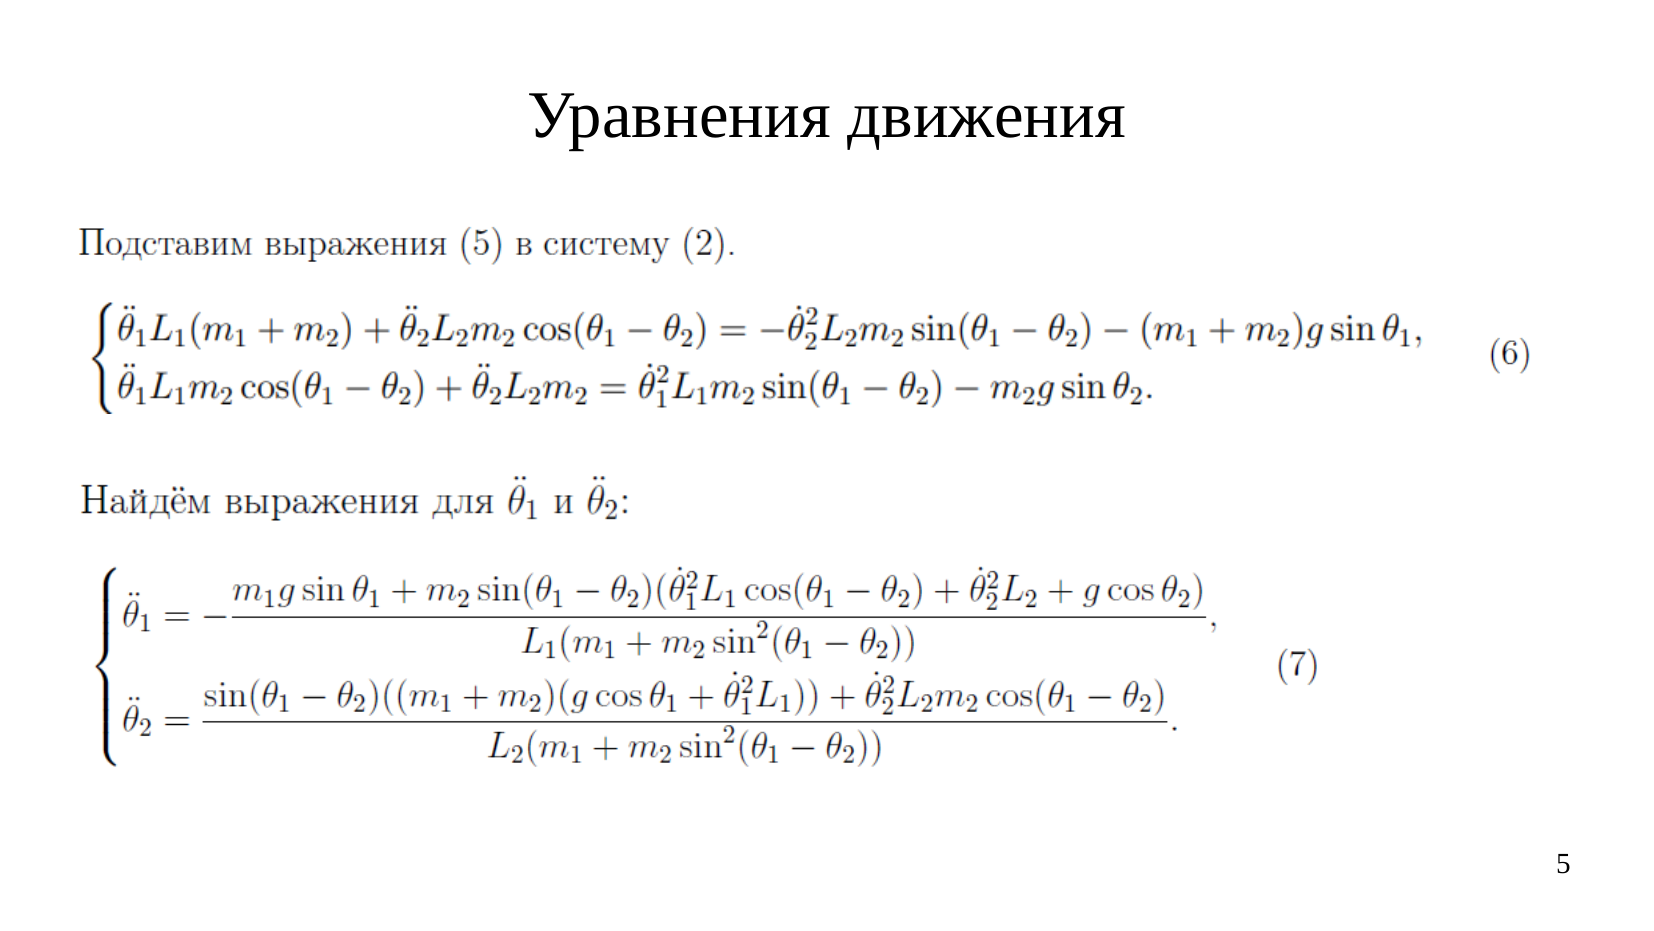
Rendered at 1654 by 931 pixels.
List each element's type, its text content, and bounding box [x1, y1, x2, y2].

picture [70, 472, 633, 534]
picture [82, 295, 1427, 414]
title Уравнения движения [82, 37, 1571, 193]
picture [63, 212, 739, 273]
picture [1480, 325, 1536, 384]
picture [76, 551, 1329, 787]
